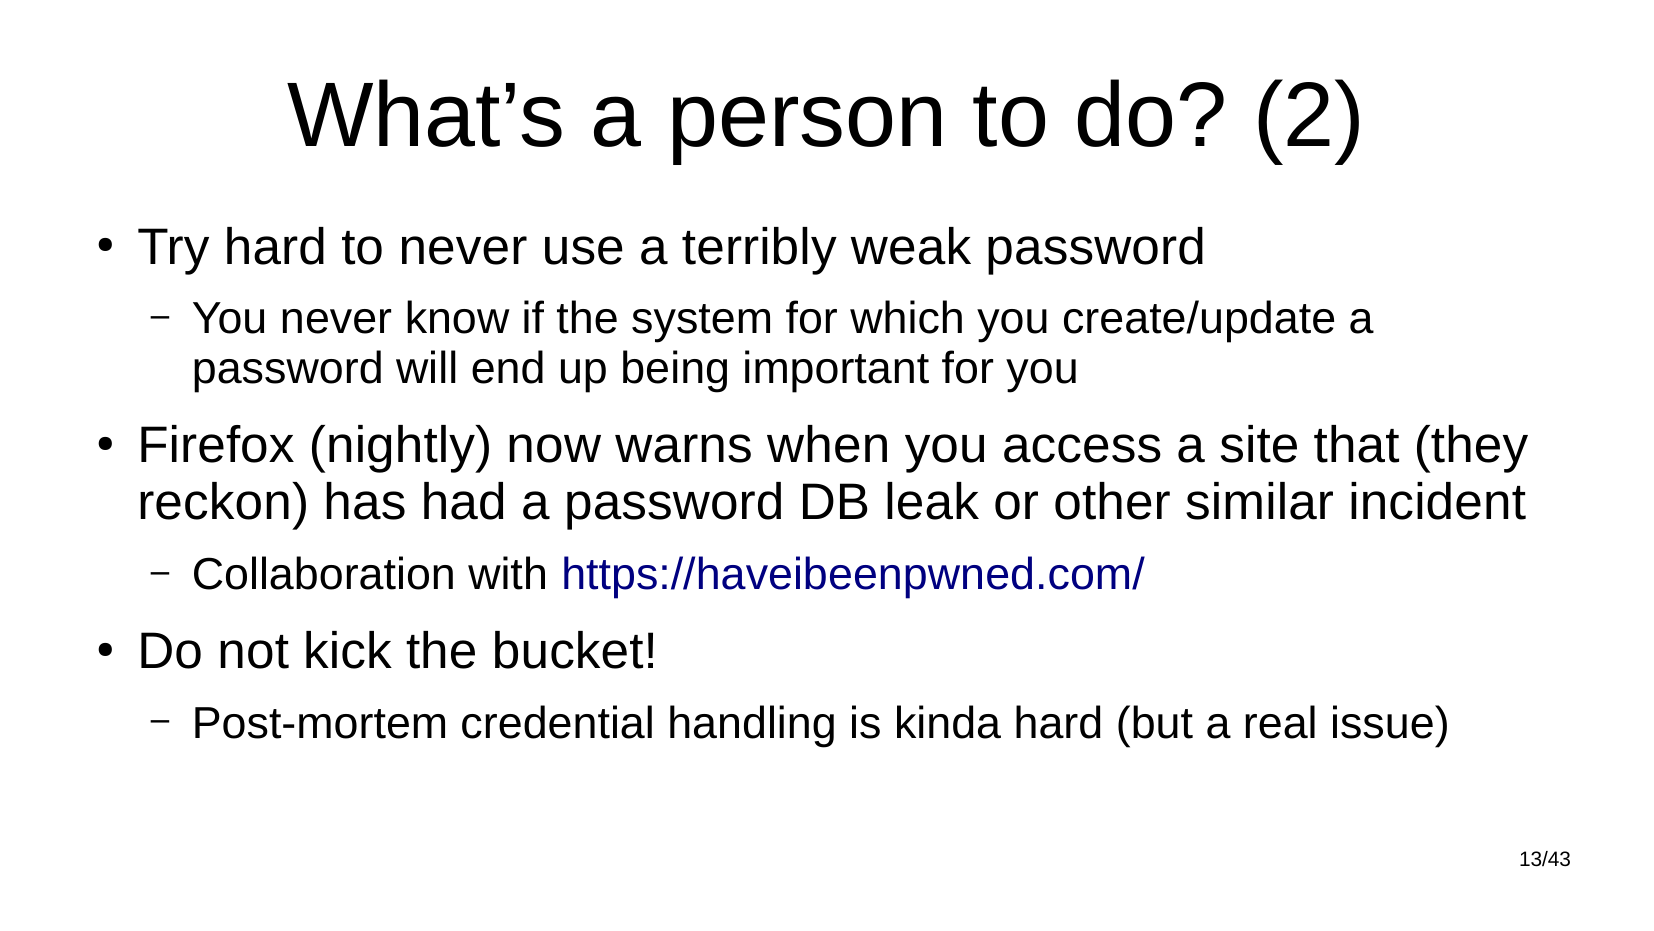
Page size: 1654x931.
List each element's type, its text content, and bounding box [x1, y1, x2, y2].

title What’s a person to do? (2) [82, 37, 1571, 193]
list Try hard to never use a terribly weak password You never know if the system for which you create/update a password will end up being important for you Firefox (nightly) now warns when you access a site that (they reckon) has had a password DB leak or other similar incident Collaboration with https://haveibeenpwned.com/ Do not kick the bucket! Post-mortem credential handling is kinda hard (but a real issue) [82, 217, 1571, 758]
